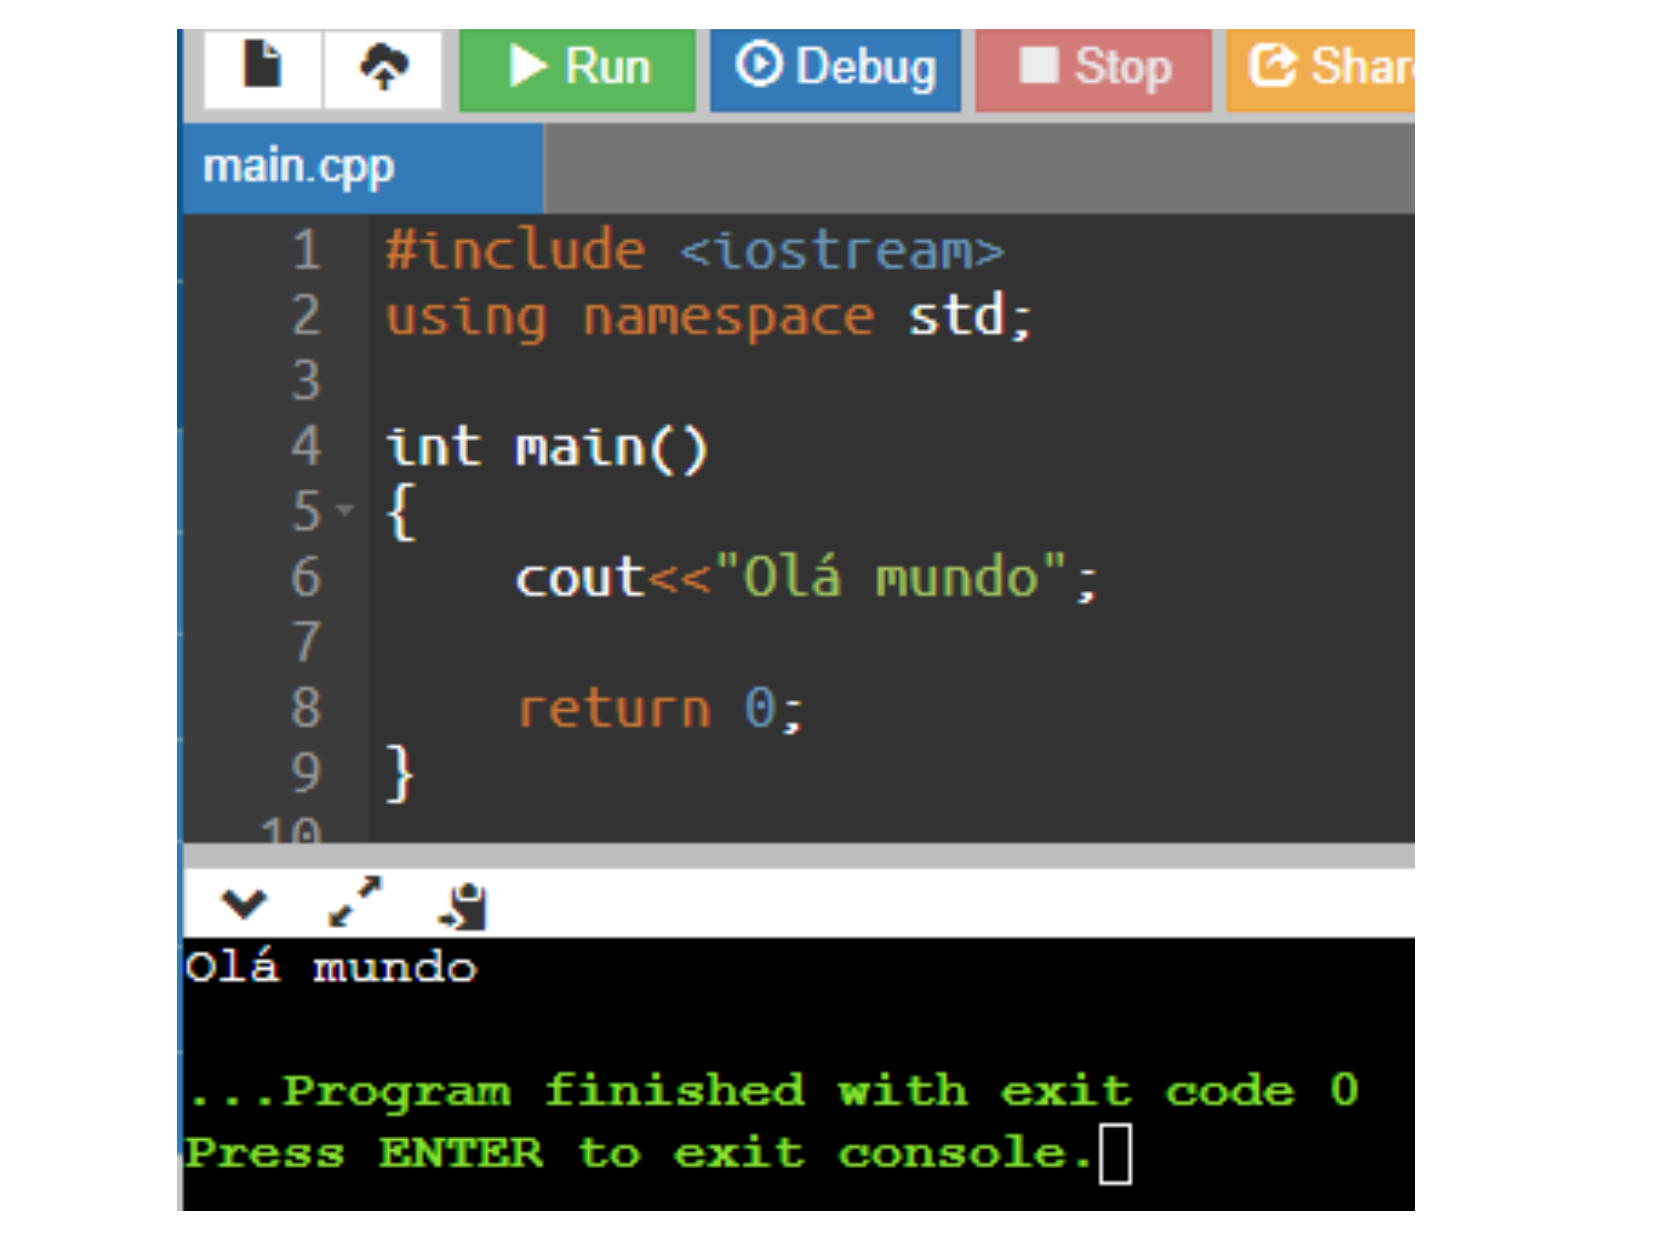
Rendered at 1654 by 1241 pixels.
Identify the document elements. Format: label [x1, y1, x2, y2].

picture [177, 29, 1415, 1211]
